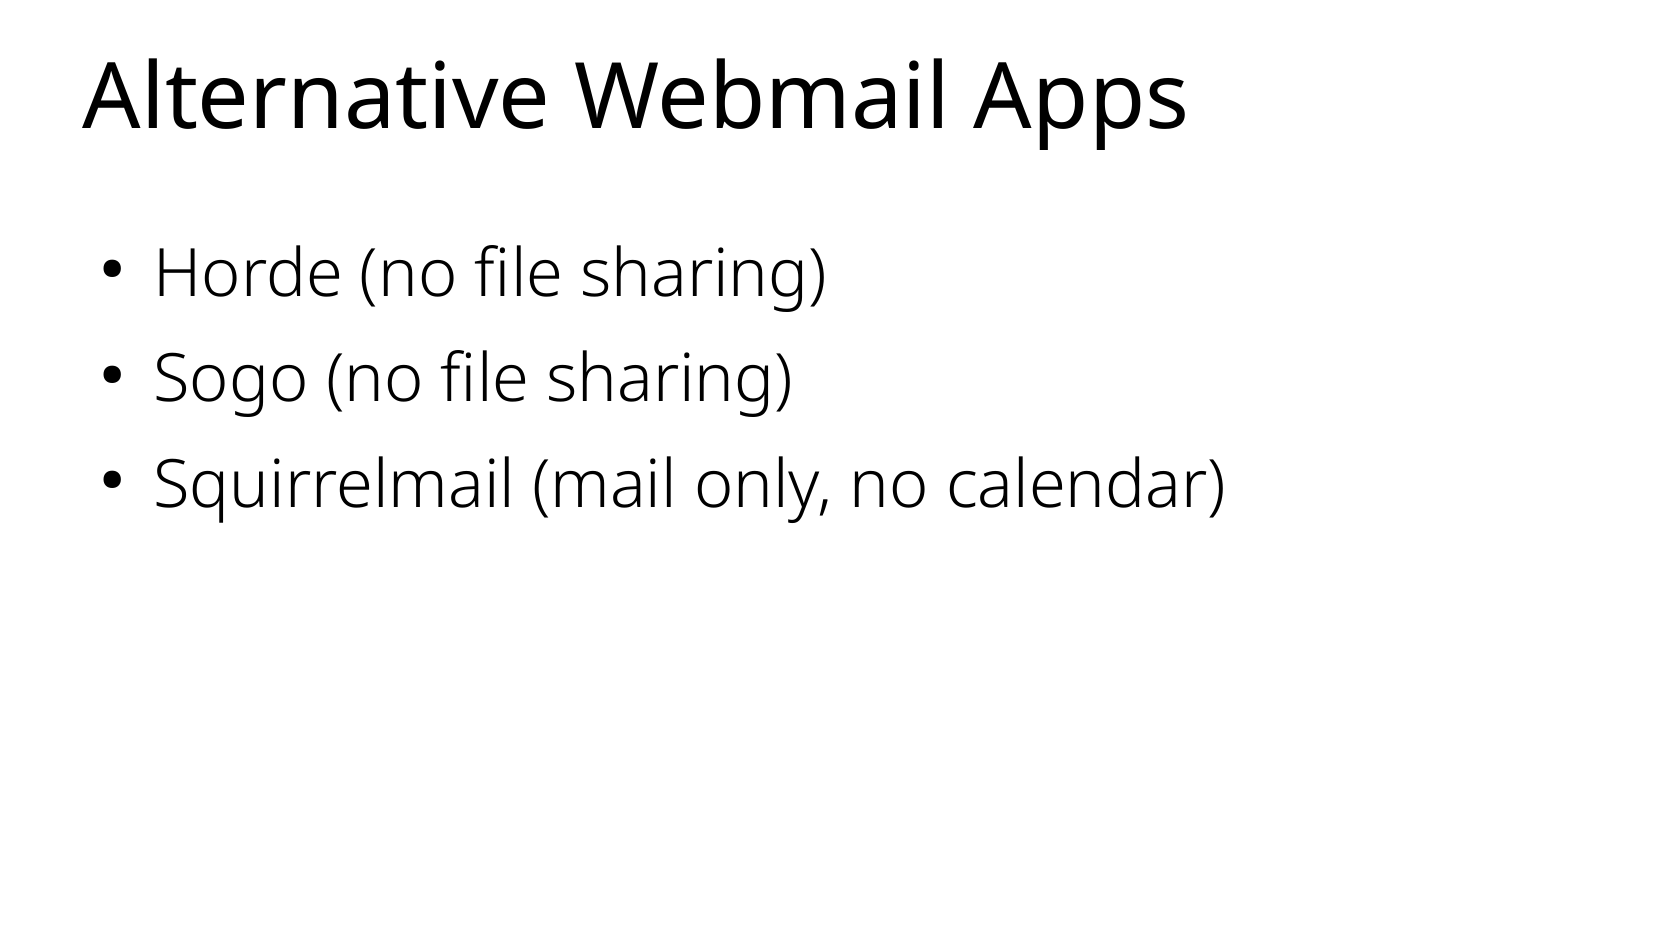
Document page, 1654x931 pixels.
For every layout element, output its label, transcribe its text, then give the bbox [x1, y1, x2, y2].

title Alternative Webmail Apps [82, 37, 1571, 150]
list Horde (no file sharing) Sogo (no file sharing) Squirrelmail (mail only, no calendar) [82, 224, 1571, 825]
